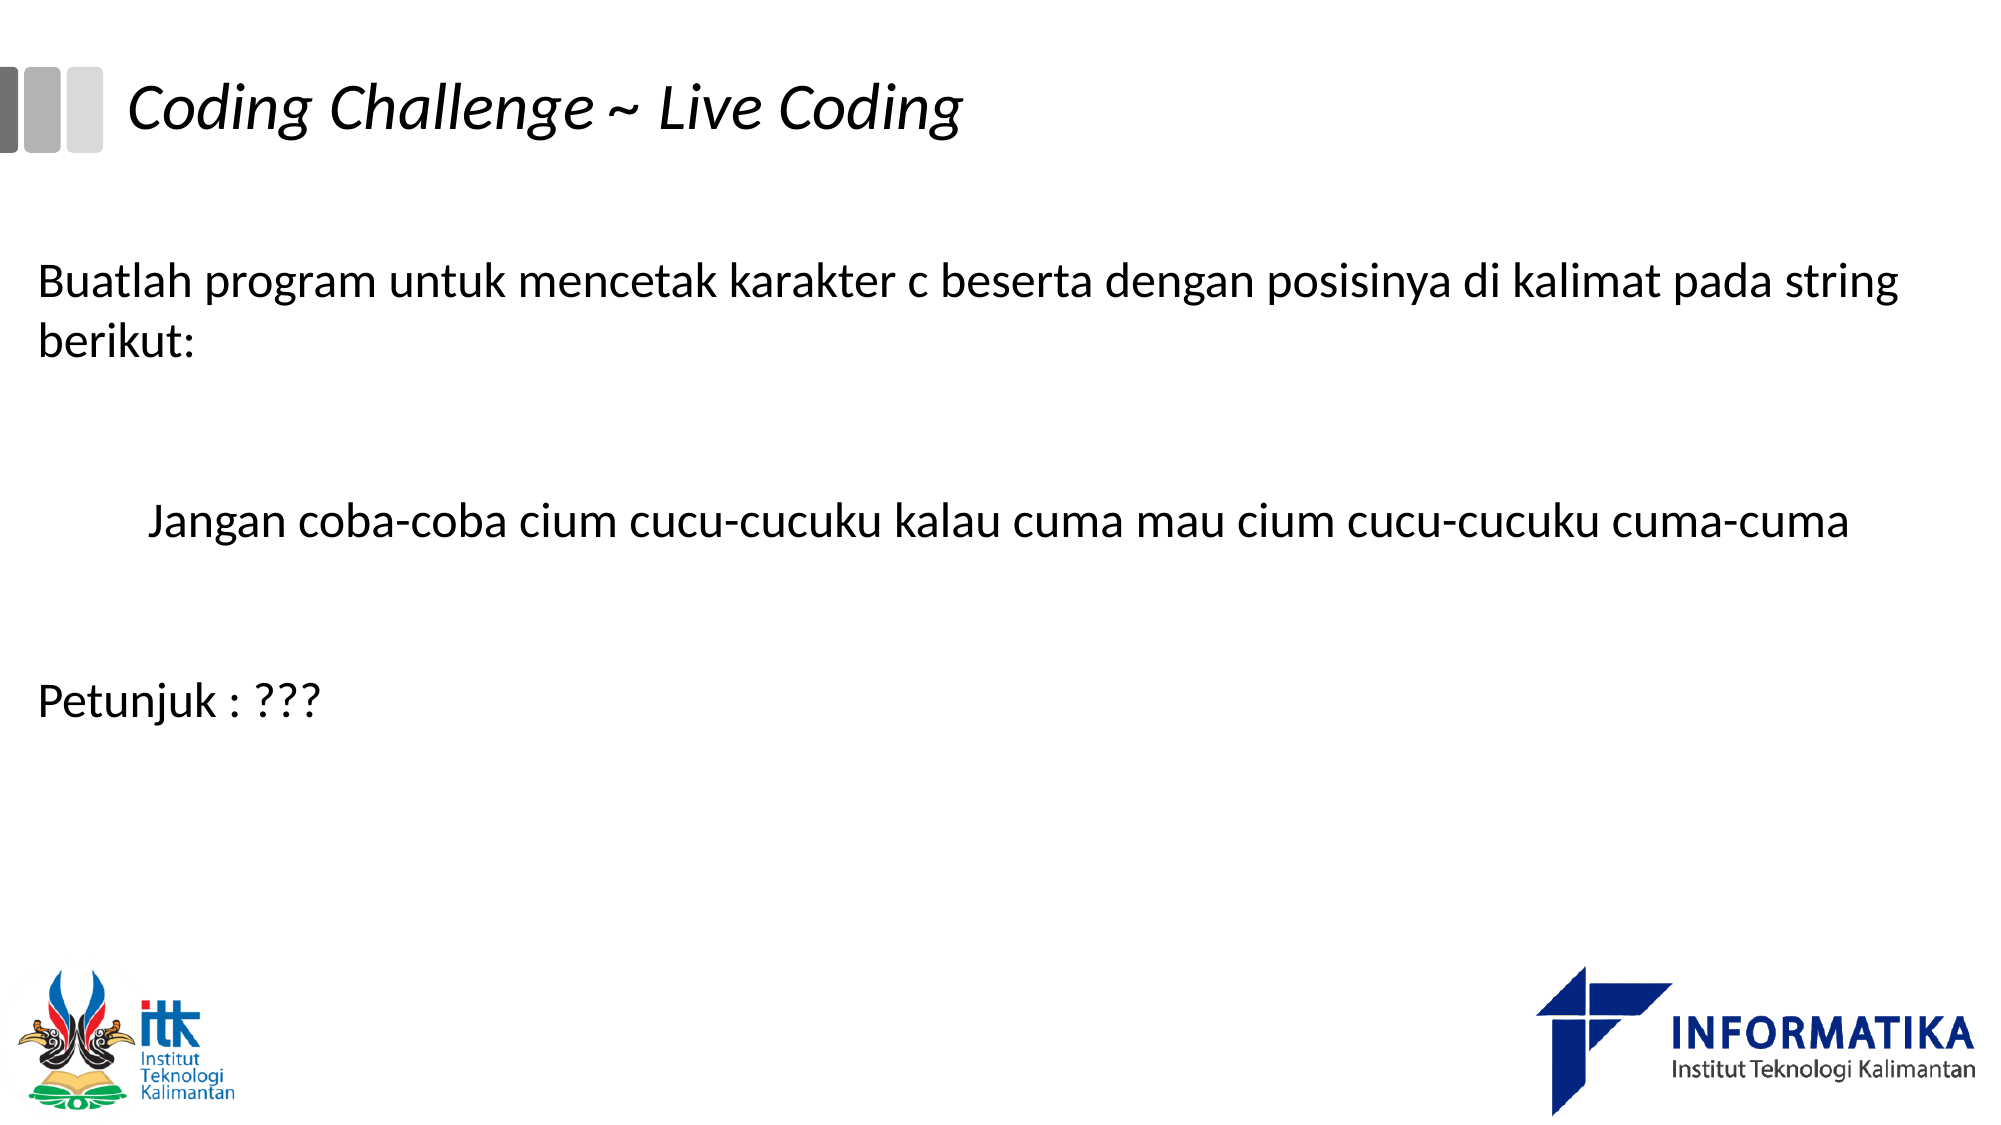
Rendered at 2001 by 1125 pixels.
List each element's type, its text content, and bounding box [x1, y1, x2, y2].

text_box Buatlah program untuk mencetak karakter c beserta dengan posisinya di kalimat pada string berikut: Jangan coba-coba cium cucu-cucuku kalau cuma mau cium cucu-cucuku cuma-cuma Petunjuk : ??? [22, 240, 1965, 736]
title Coding Challenge ~ Live Coding [107, 52, 1833, 194]
picture [0, 935, 253, 1125]
picture [1534, 965, 1976, 1118]
